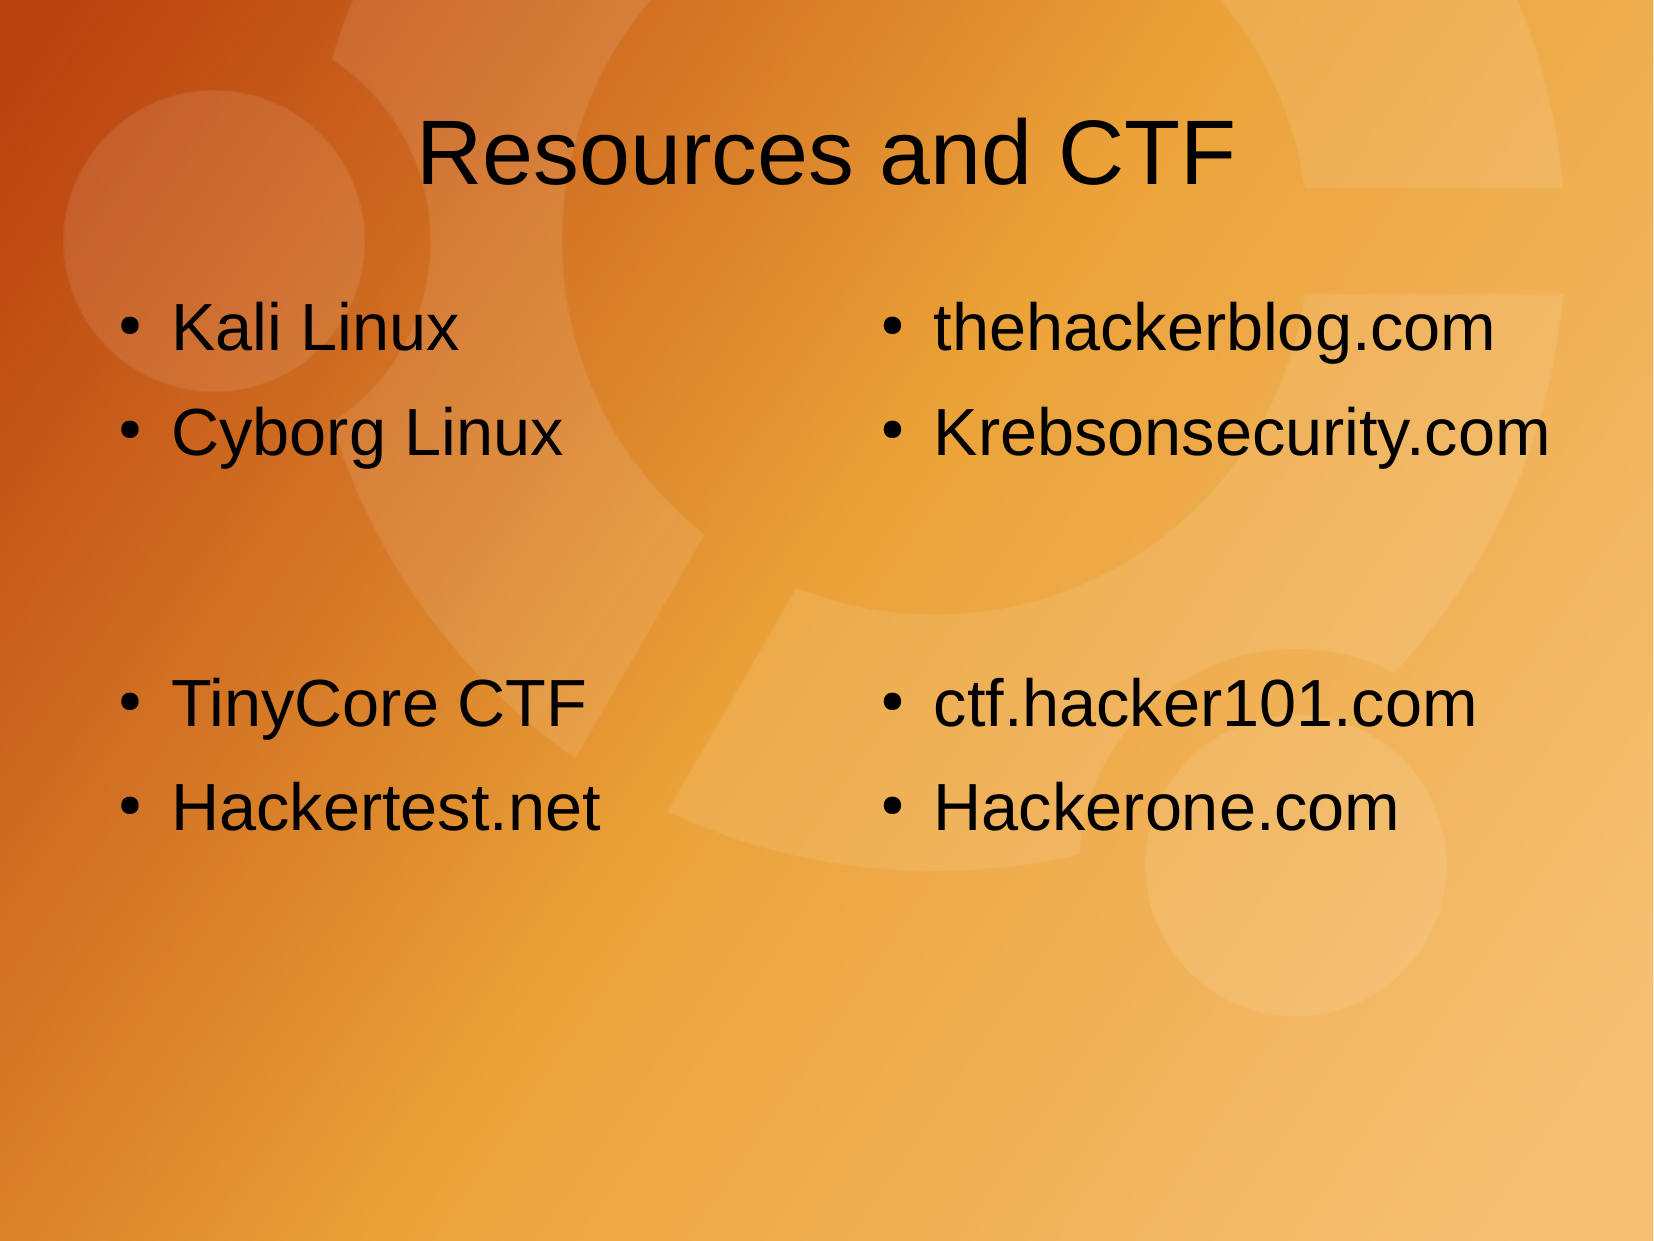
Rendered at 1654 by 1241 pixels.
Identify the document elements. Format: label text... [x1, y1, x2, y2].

list thehackerblog.com Krebsonsecurity.com [845, 290, 1572, 634]
list Kali Linux Cyborg Linux [82, 290, 809, 634]
picture [0, 0, 1654, 1241]
title Resources and CTF [82, 49, 1571, 257]
list TinyCore CTF Hackertest.net [82, 665, 809, 1009]
list ctf.hacker101.com Hackerone.com [845, 665, 1572, 1009]
